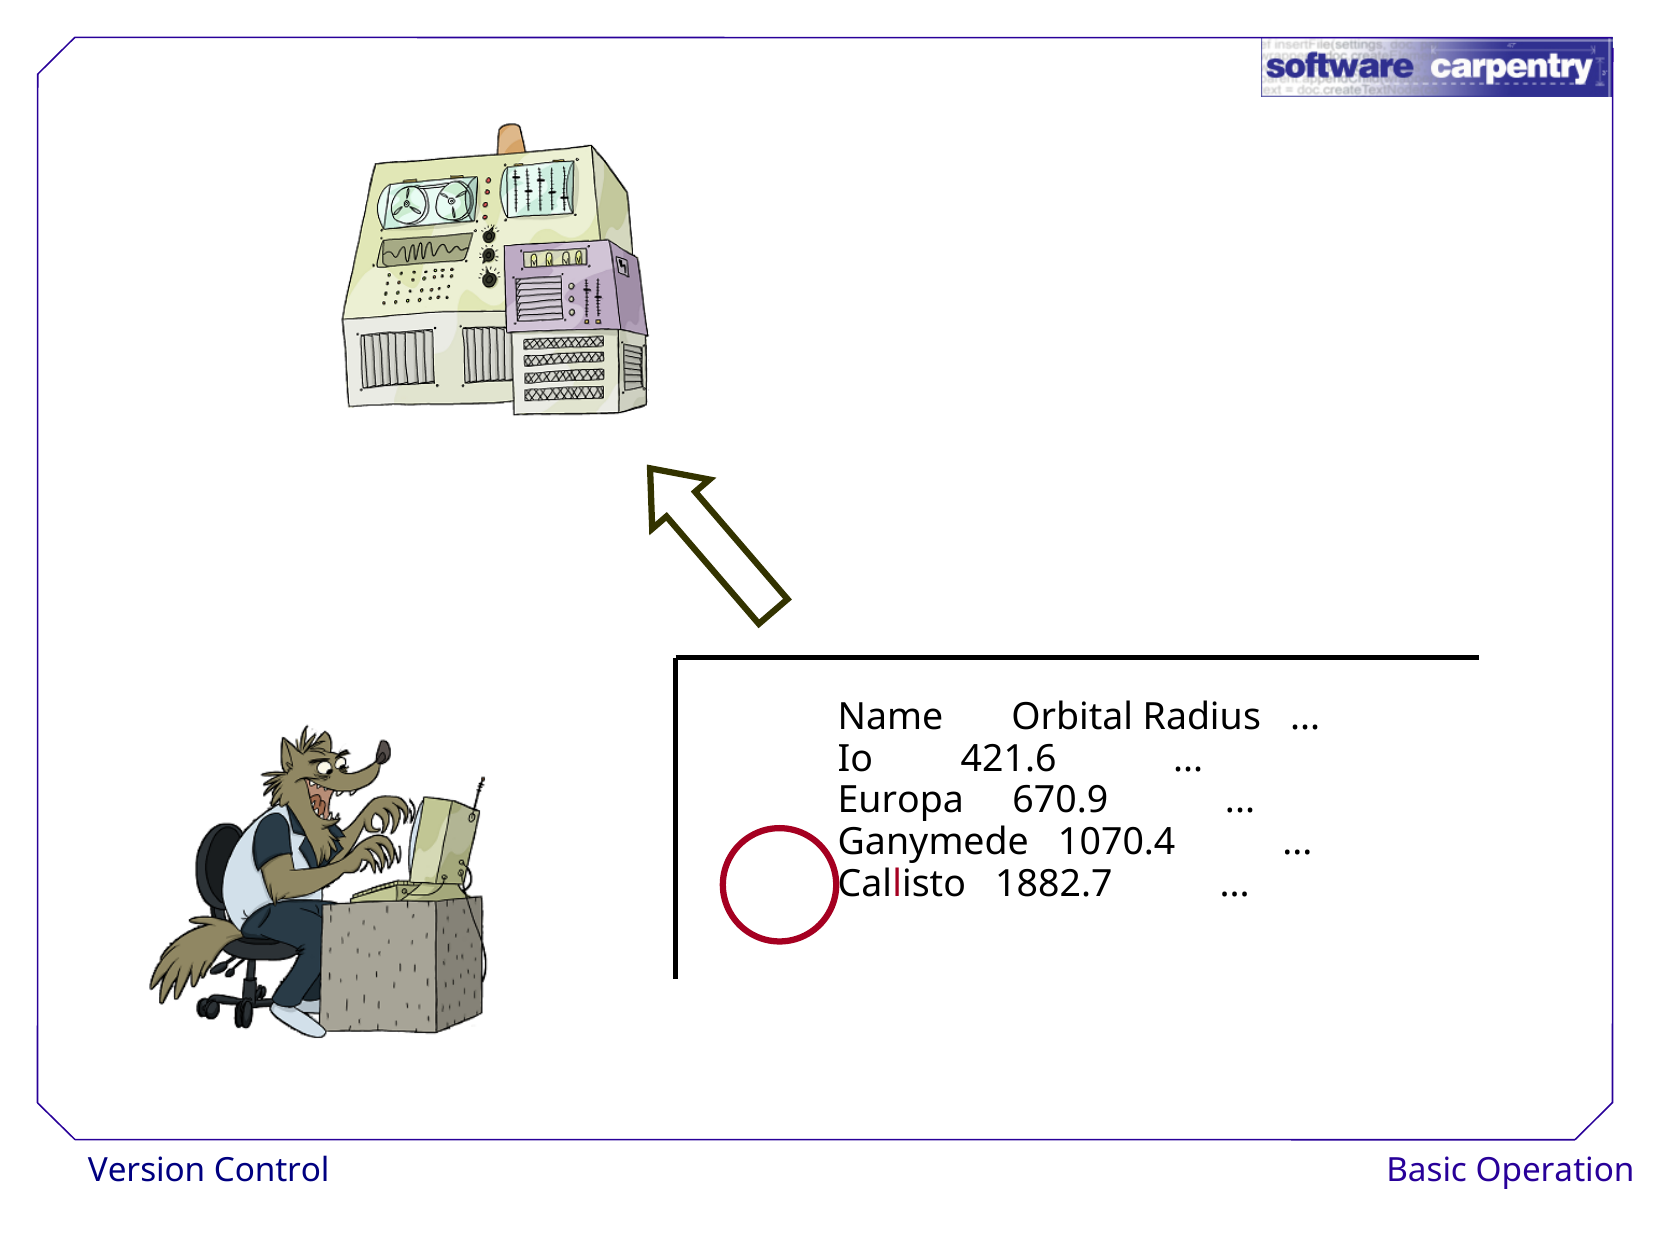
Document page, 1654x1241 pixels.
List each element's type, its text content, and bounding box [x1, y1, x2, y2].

picture [137, 705, 516, 1069]
picture [307, 90, 690, 439]
text_box Name Orbital Radius ... Io 421.6 ... Europa 670.9 ... Ganymede 1070.4 ... Callisto 1882.7 ... [822, 688, 1336, 913]
picture [1261, 39, 1613, 97]
